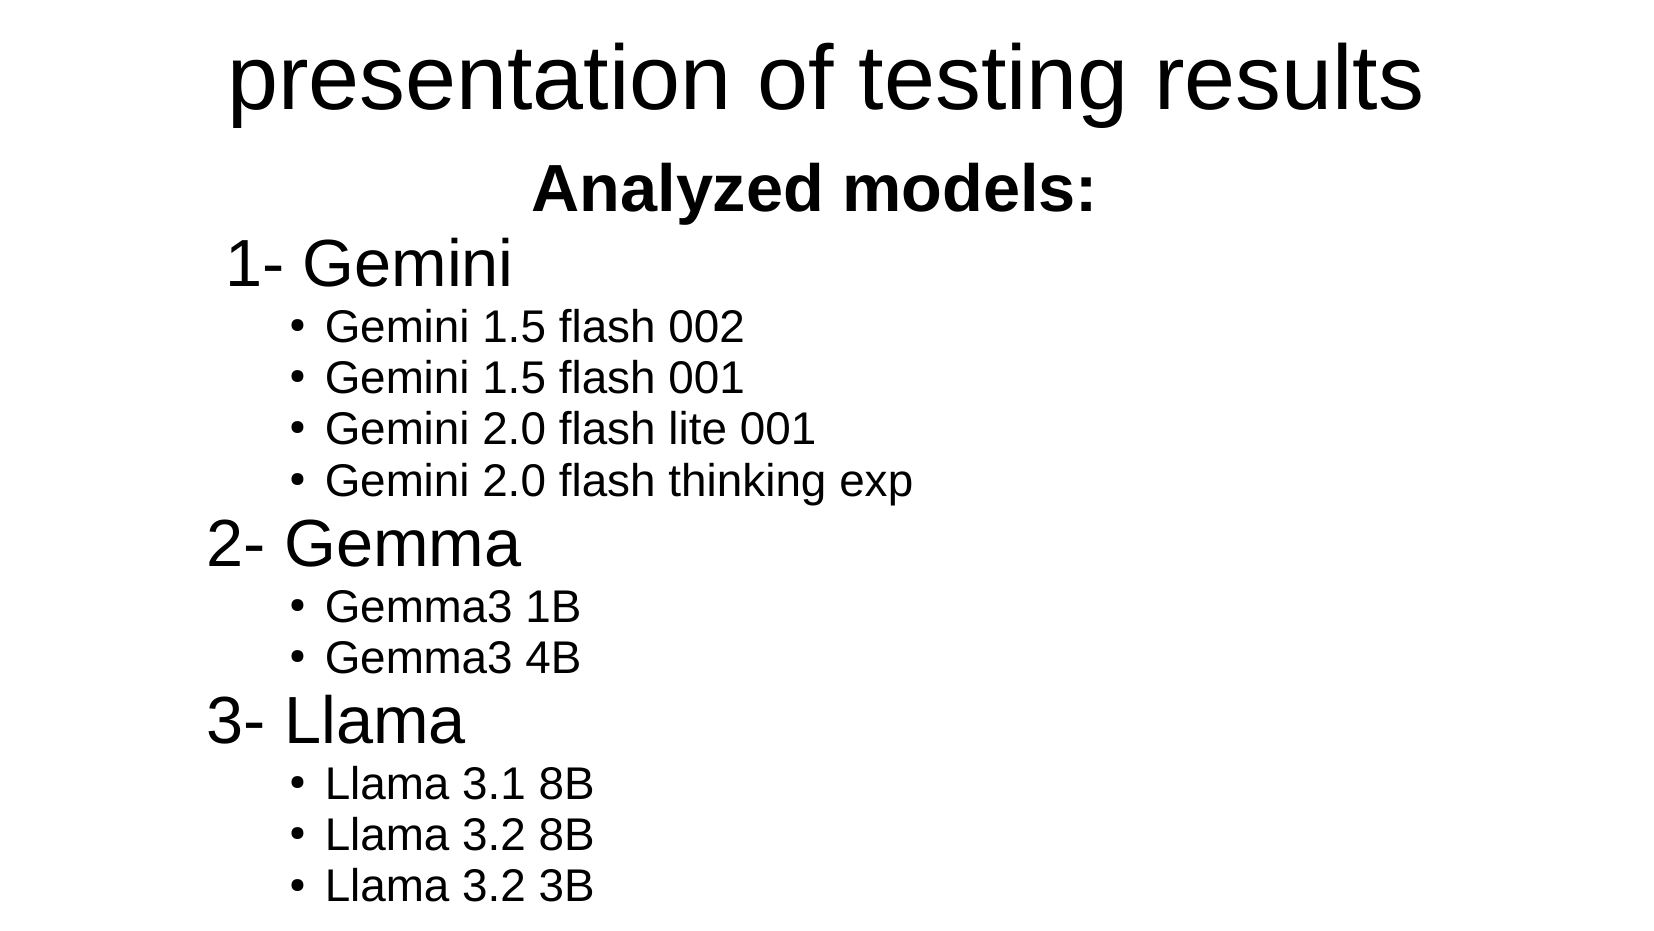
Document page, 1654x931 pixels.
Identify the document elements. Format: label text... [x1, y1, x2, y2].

subtitle Analyzed models: 1- Gemini Gemini 1.5 flash 002 Gemini 1.5 flash 001 Gemini 2.0 flash lite 001 Gemini 2.0 flash thinking exp 2- Gemma Gemma3 1B Gemma3 4B 3- Llama Llama 3.1 8B Llama 3.2 8B Llama 3.2 3B [147, 132, 1483, 931]
title presentation of testing results [82, 0, 1571, 156]
